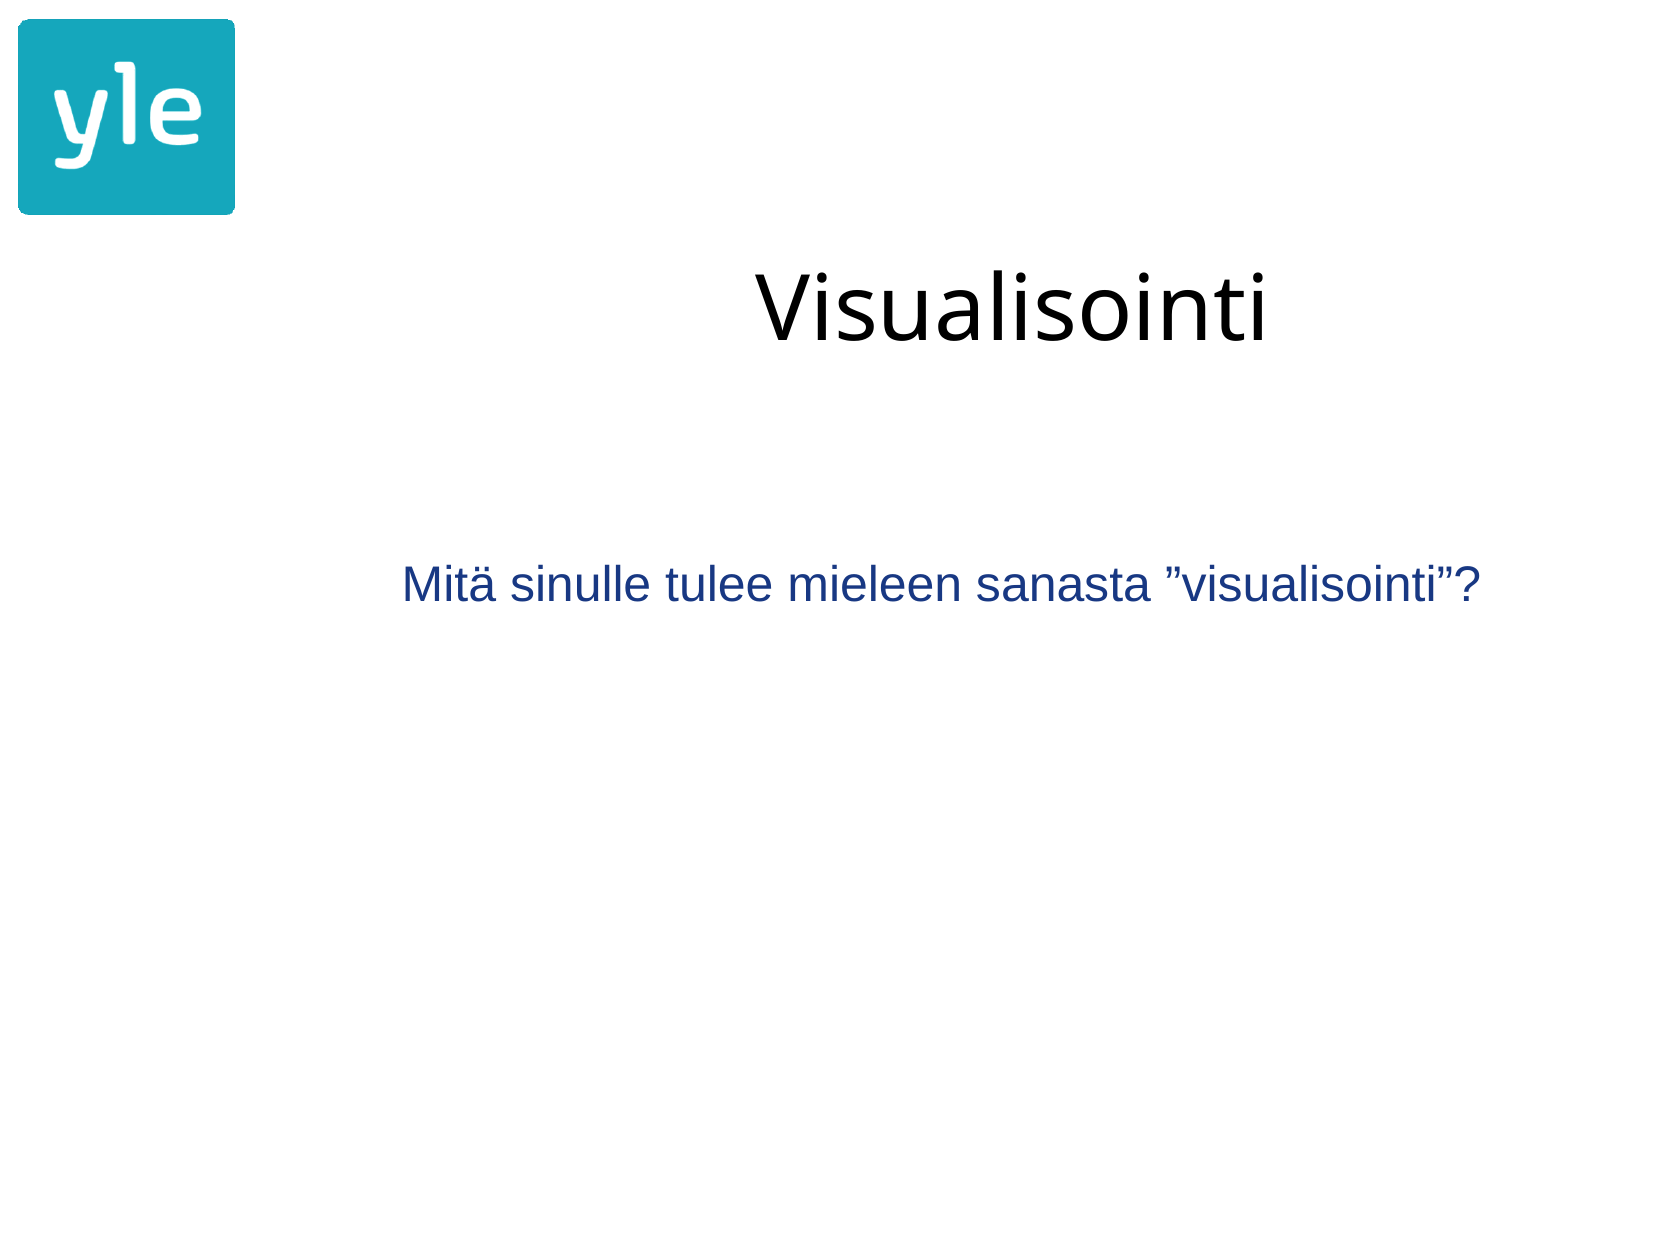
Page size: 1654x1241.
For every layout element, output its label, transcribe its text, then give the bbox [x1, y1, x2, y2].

title Visualisointi [351, 254, 1654, 357]
list Mitä sinulle tulee mieleen sanasta ”visualisointi”? [330, 385, 1627, 1117]
picture [18, 19, 235, 215]
